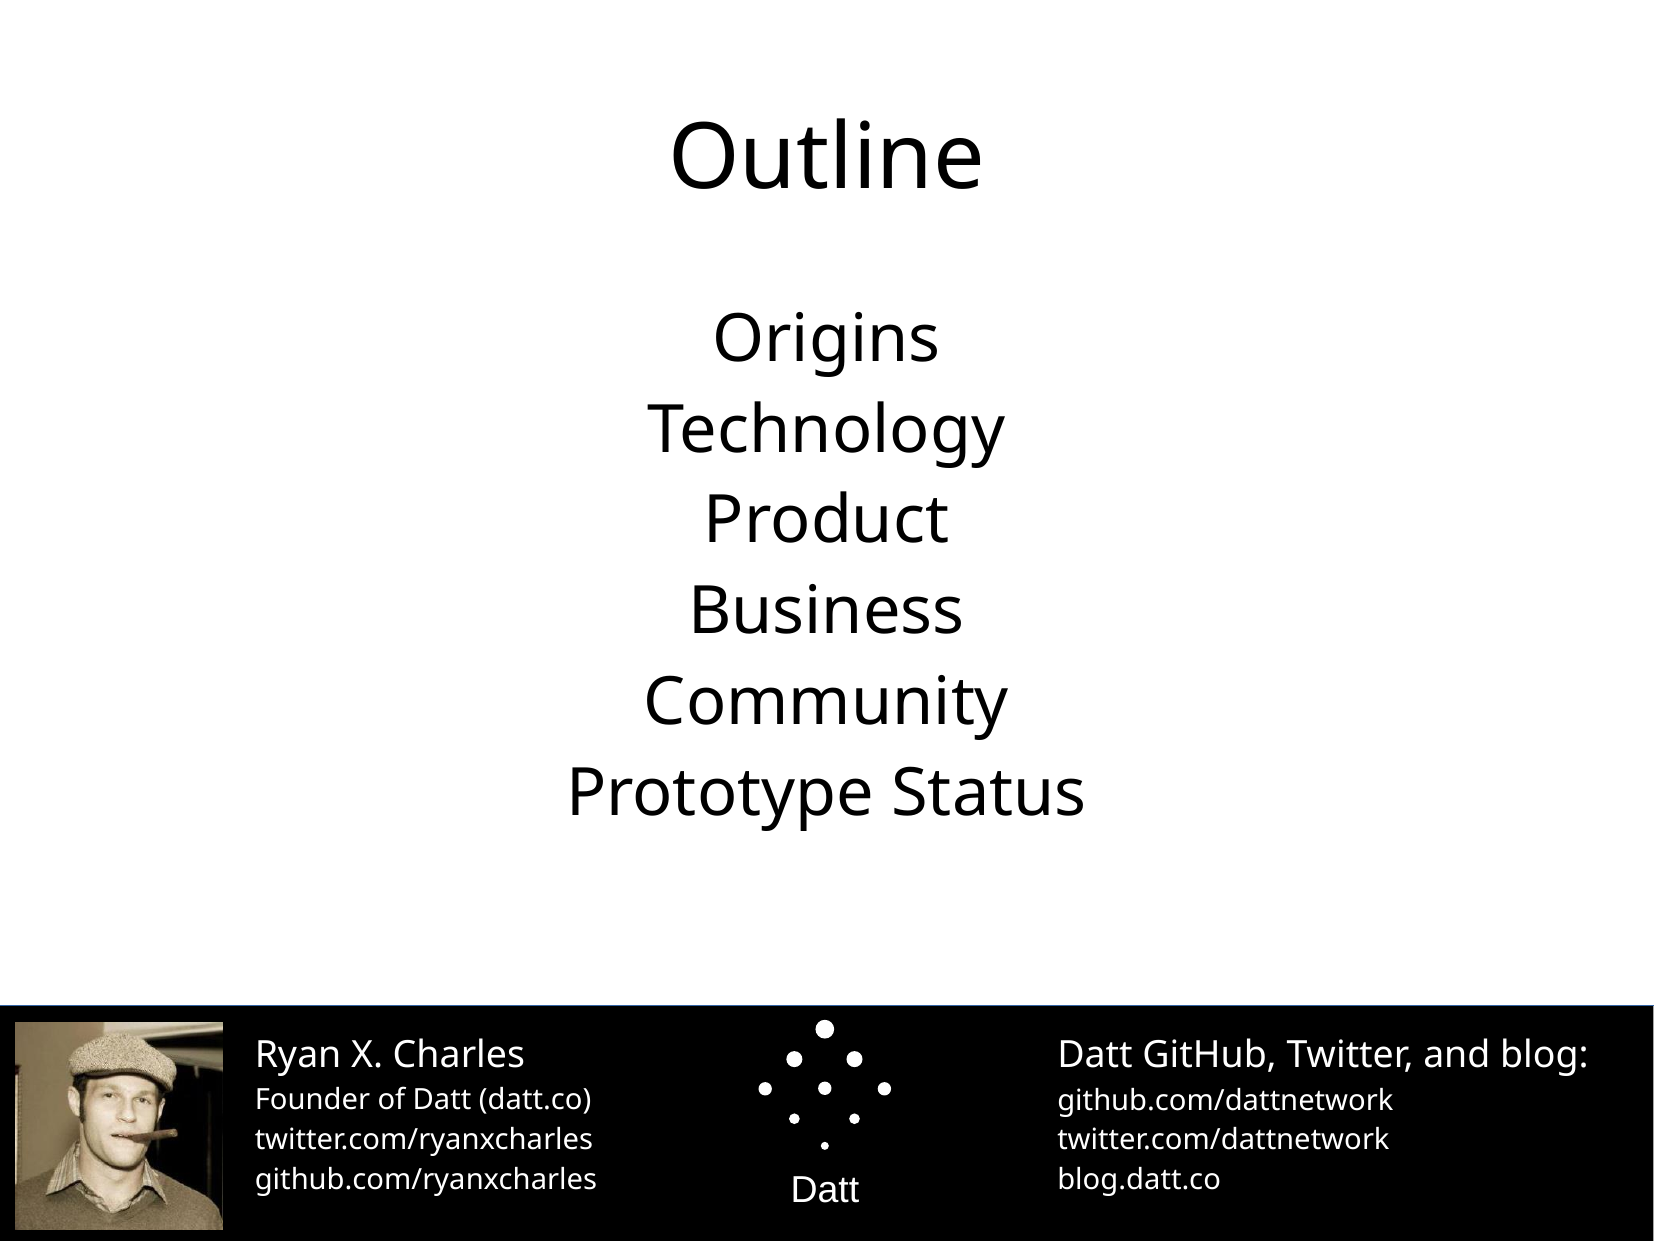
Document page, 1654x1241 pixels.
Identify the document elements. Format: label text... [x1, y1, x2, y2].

text_box [0, 1005, 1654, 1241]
text_box Datt GitHub, Twitter, and blog: github.com/dattnetwork twitter.com/dattnetwork blog.datt.co [1042, 1020, 1654, 1241]
picture [15, 1022, 223, 1231]
subtitle Origins Technology Product Business Community Prototype Status [82, 290, 1571, 991]
picture [757, 1017, 893, 1153]
text_box Ryan X. Charles Founder of Datt (datt.co) twitter.com/ryanxcharles github.com/ryanxcharles [240, 1020, 976, 1241]
text_box Datt [735, 1161, 916, 1241]
title Outline [82, 49, 1571, 257]
